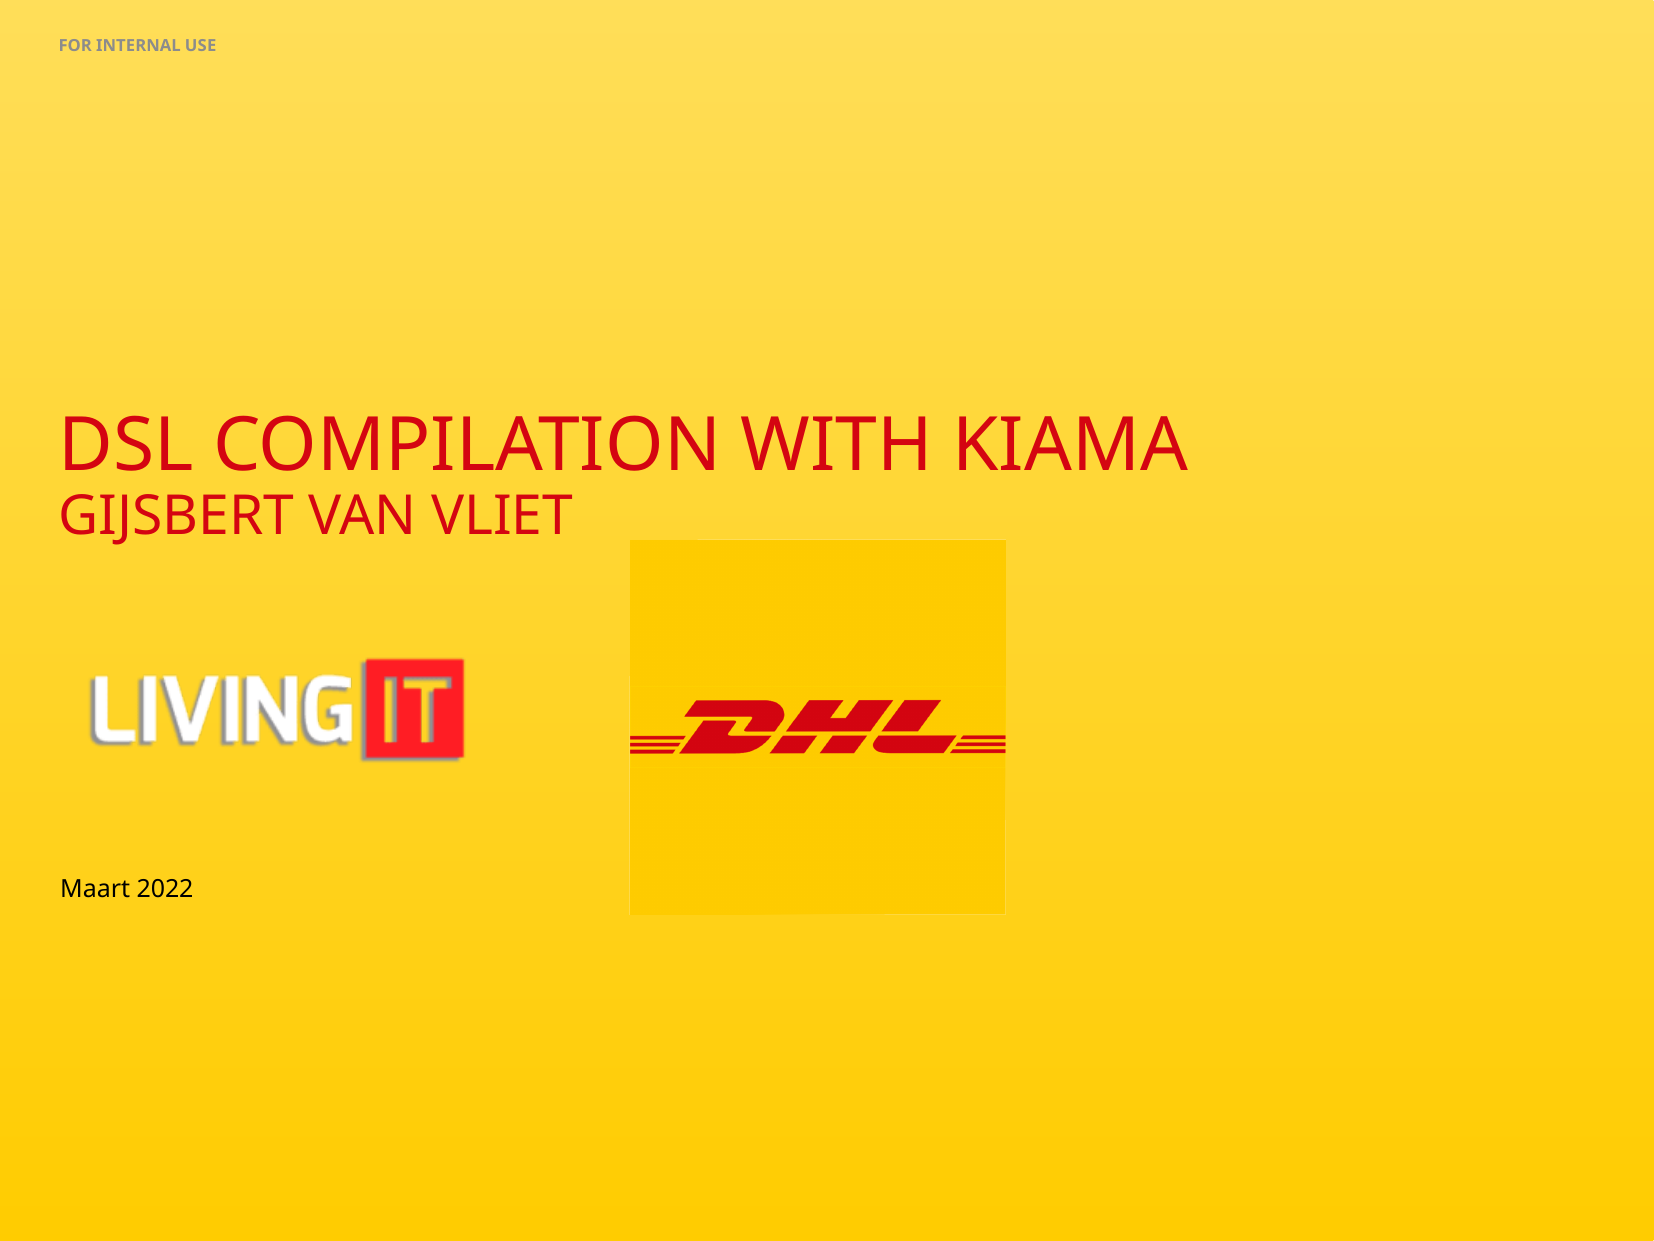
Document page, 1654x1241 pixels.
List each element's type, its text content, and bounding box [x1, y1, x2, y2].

list Maart 2022 [60, 870, 901, 967]
title DSL compilation with kiama [58, 125, 1595, 487]
picture [629, 540, 1006, 916]
subtitle Gijsbert van Vliet [58, 487, 1595, 608]
picture [75, 509, 475, 910]
